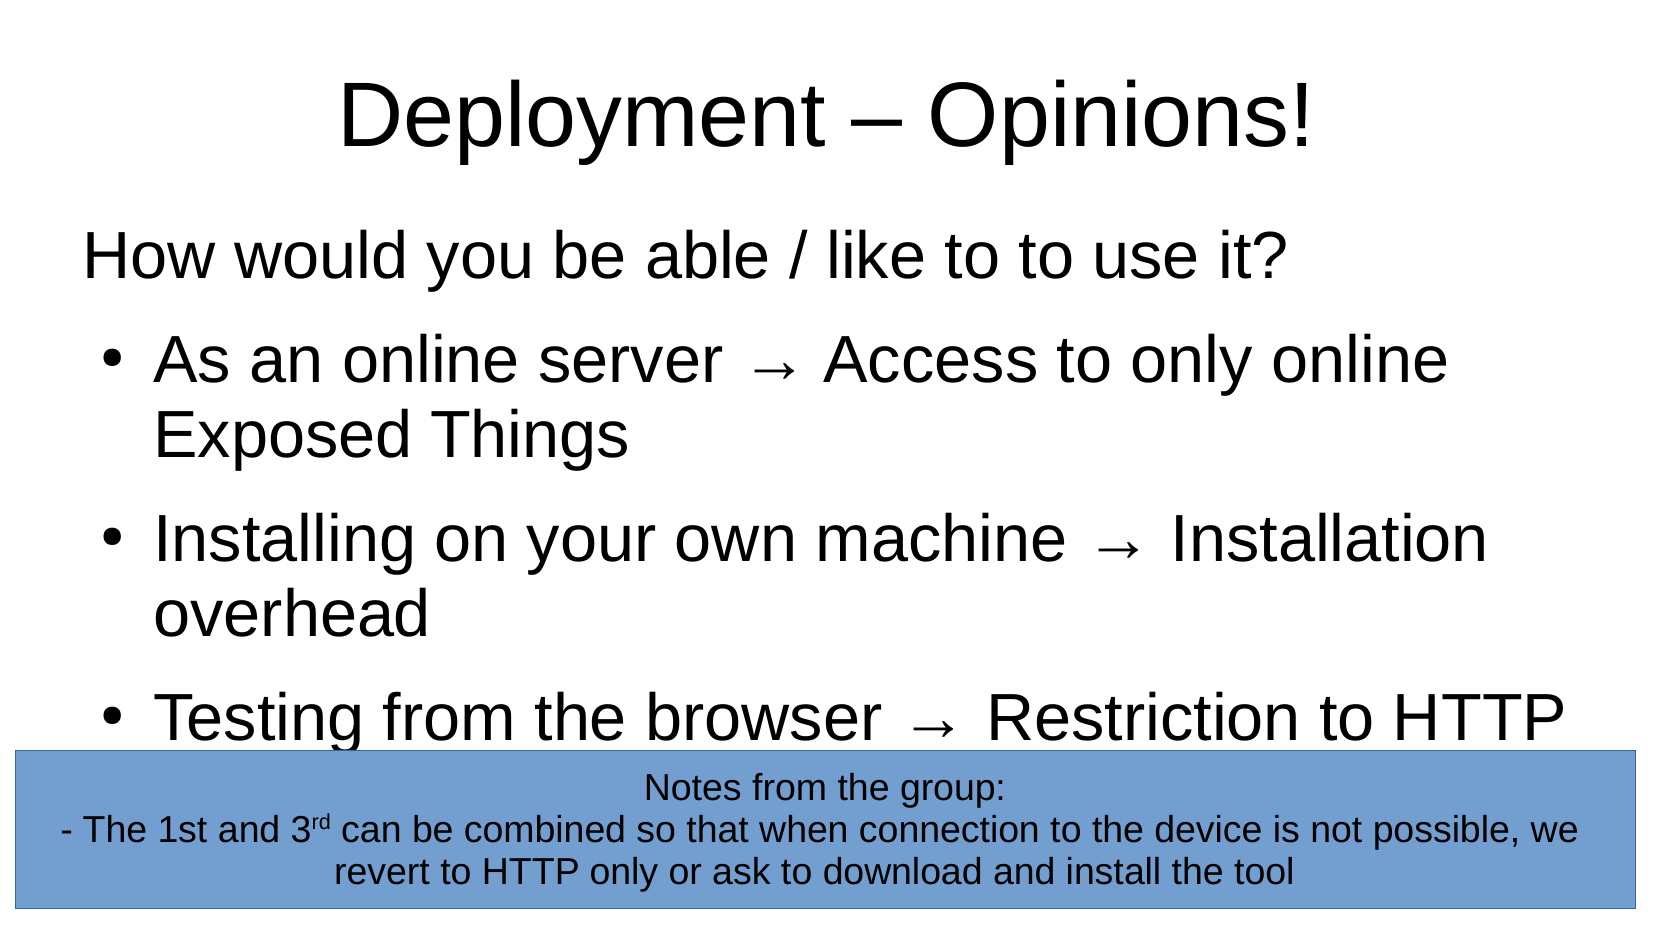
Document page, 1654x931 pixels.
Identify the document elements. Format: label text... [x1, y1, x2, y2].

list How would you be able / like to to use it? As an online server → Access to only online Exposed Things Installing on your own machine → Installation overhead Testing from the browser → Restriction to HTTP [82, 217, 1571, 750]
title Deployment – Opinions! [82, 37, 1571, 193]
text_box Notes from the group: - The 1st and 3rd can be combined so that when connection to the device is not possible, we revert to HTTP only or ask to download and install the tool [15, 750, 1636, 909]
